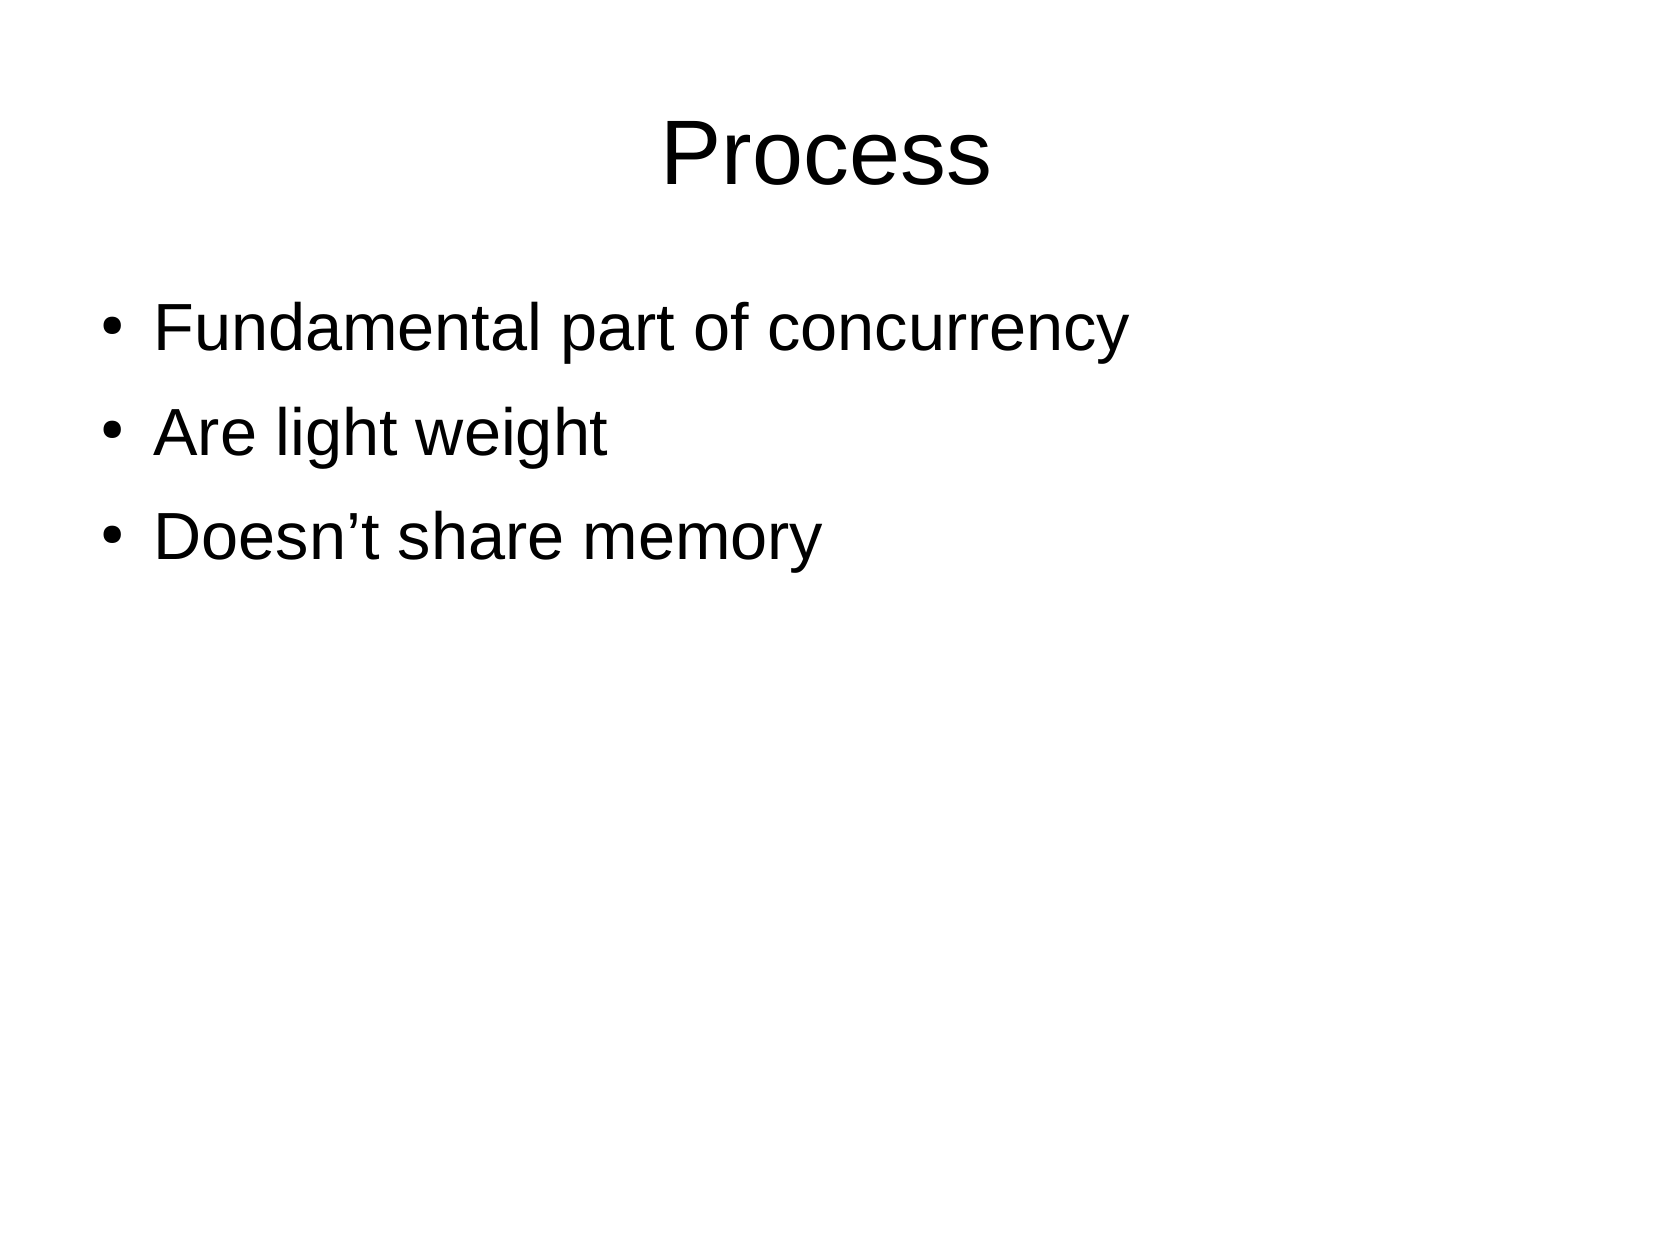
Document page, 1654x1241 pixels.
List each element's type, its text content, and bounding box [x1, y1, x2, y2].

title Process [82, 49, 1571, 257]
list Fundamental part of concurrency Are light weight Doesn’t share memory [82, 290, 1571, 1010]
